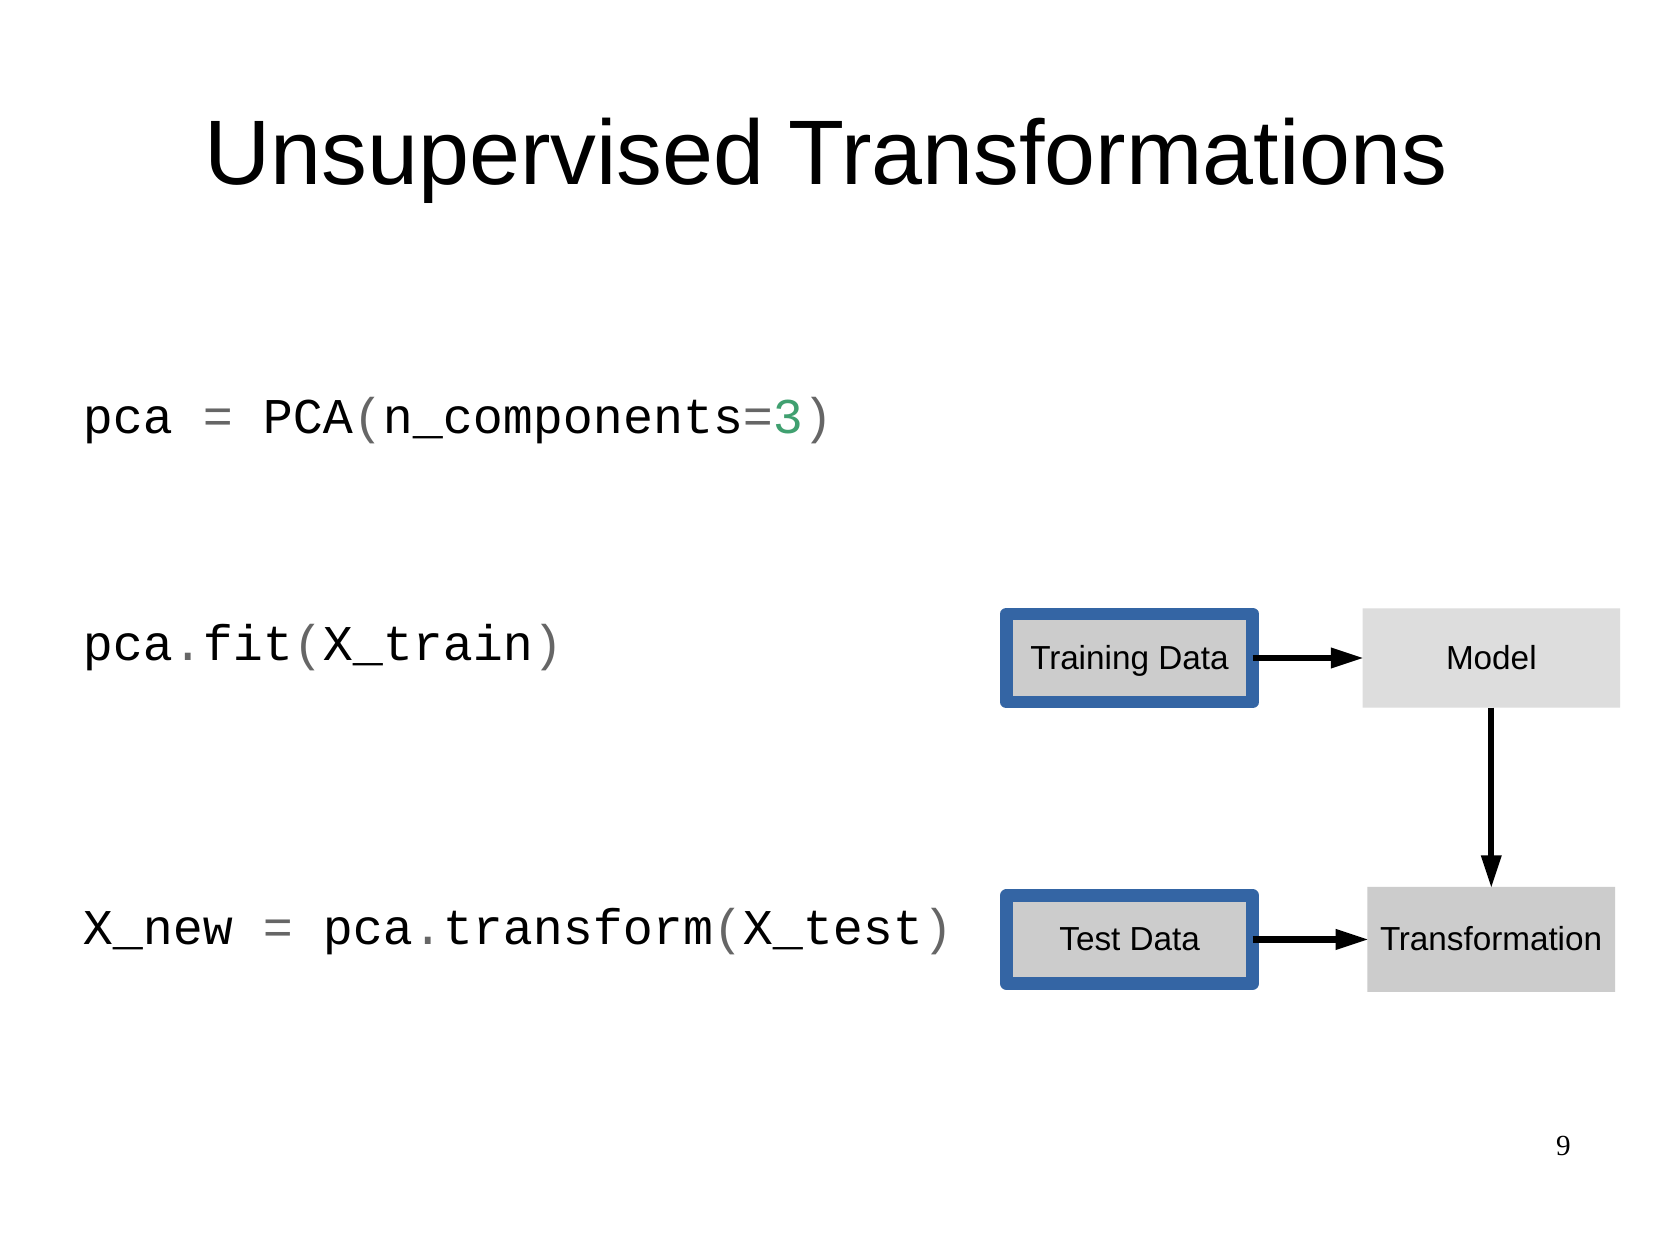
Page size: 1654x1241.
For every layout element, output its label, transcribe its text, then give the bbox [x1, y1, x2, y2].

text_box pca = PCA(n_components=3) pca.fit(X_train) X_new = pca.transform(X_test) [82, 392, 1411, 1008]
text_box Test Data [1006, 895, 1253, 984]
title Unsupervised Transformations [82, 49, 1571, 257]
text_box Transformation [1367, 886, 1616, 992]
text_box Model [1362, 608, 1621, 708]
text_box Training Data [1006, 613, 1253, 703]
